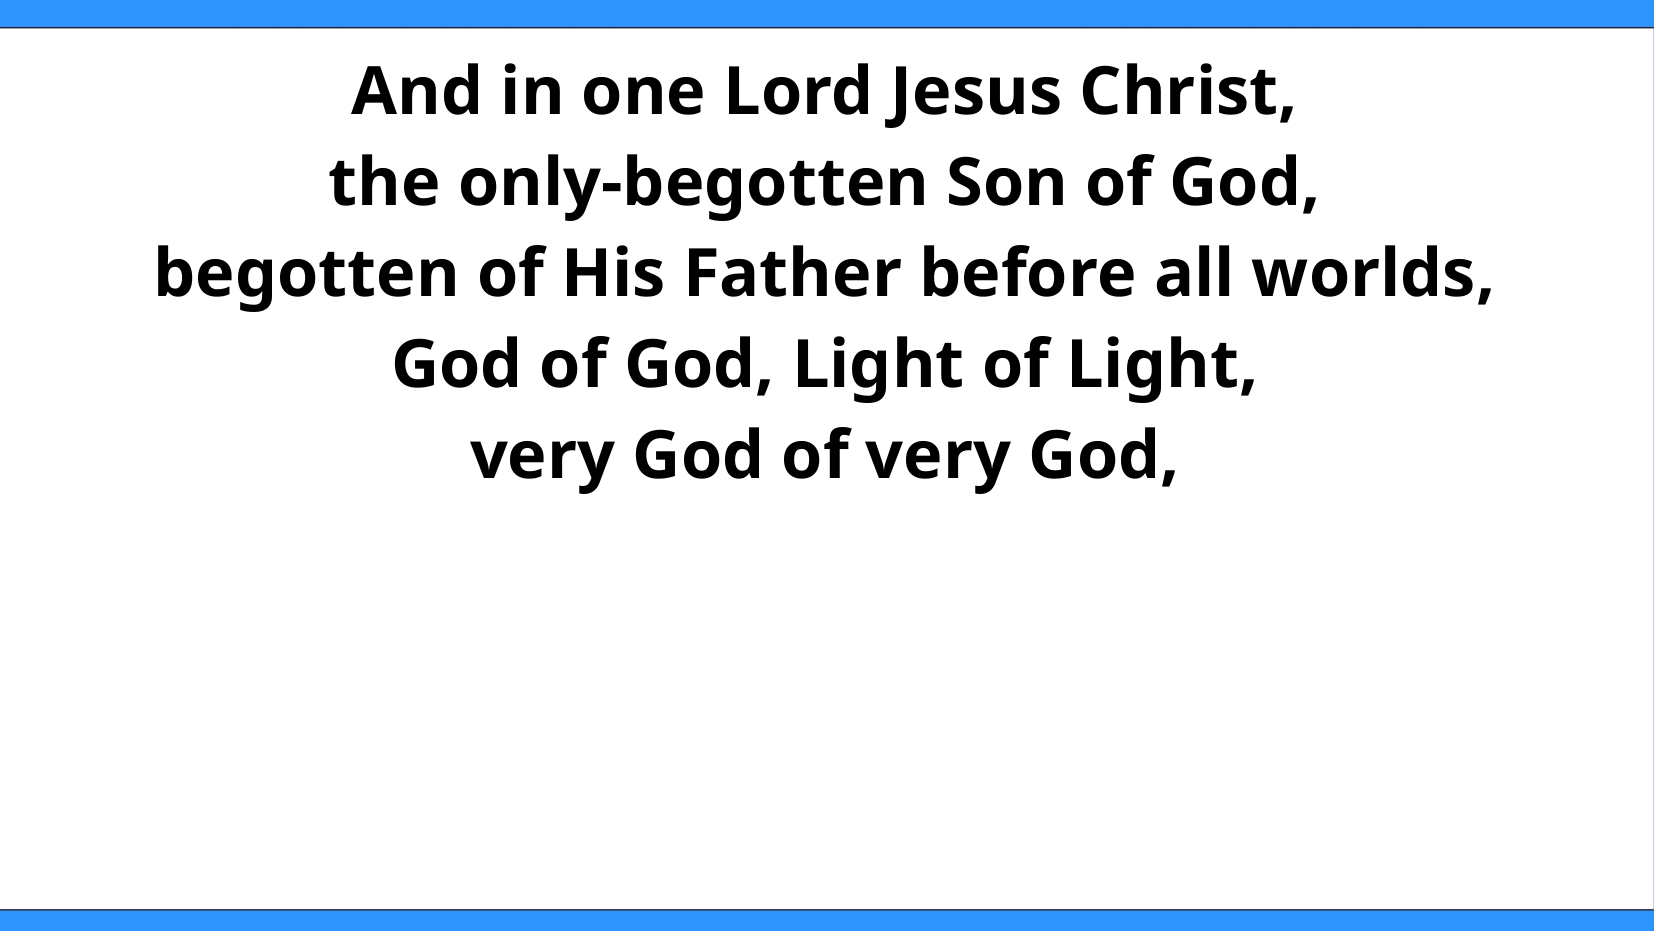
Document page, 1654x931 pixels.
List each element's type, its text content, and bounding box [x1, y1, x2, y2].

picture [0, 0, 1654, 931]
text_box And in one Lord Jesus Christ, the only-begotten Son of God, begotten of His Father before all worlds, God of God, Light of Light, very God of very God, [90, 36, 1561, 496]
